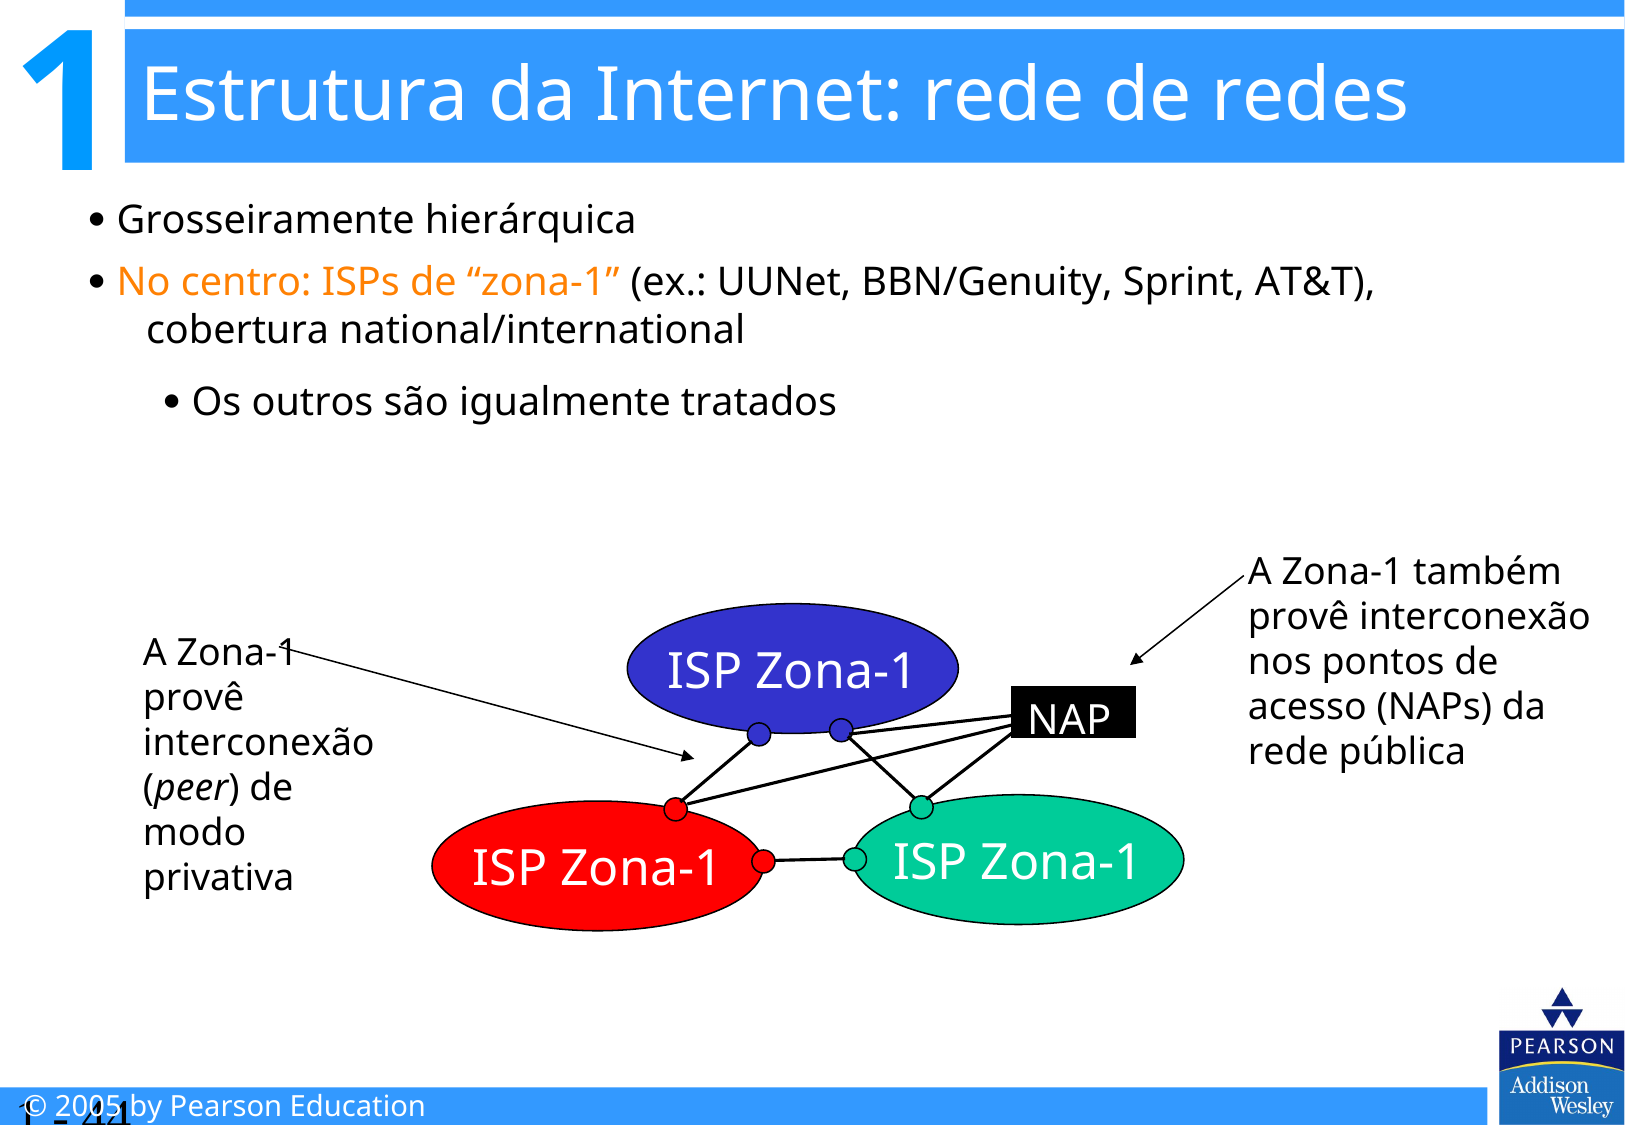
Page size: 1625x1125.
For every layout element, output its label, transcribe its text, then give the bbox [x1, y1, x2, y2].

text_box ISP Zona-1 [855, 794, 1184, 925]
text_box [747, 722, 771, 746]
text_box [1127, 686, 1135, 738]
text_box ISP Zona-1 [627, 603, 959, 734]
text_box [829, 718, 853, 742]
text_box [751, 849, 775, 873]
list  Grosseiramente hierárquica  No centro: ISPs de “zona-1” (ex.: UUNet, BBN/Genuity, Sprint, AT&T), cobertura national/international  Os outros são igualmente tratados [75, 186, 1575, 450]
text_box ISP Zona-1 [431, 801, 763, 931]
text_box A Zona-1 provê interconexão (peer) de modo privativa [128, 620, 407, 906]
picture [1499, 987, 1625, 1125]
text_box NAP [1012, 685, 1127, 751]
text_box [664, 797, 688, 821]
text_box Estrutura da Internet: rede de redes [125, 37, 1625, 138]
text_box A Zona-1 também provê interconexão nos pontos de acesso (NAPs) da rede pública [1233, 538, 1624, 780]
